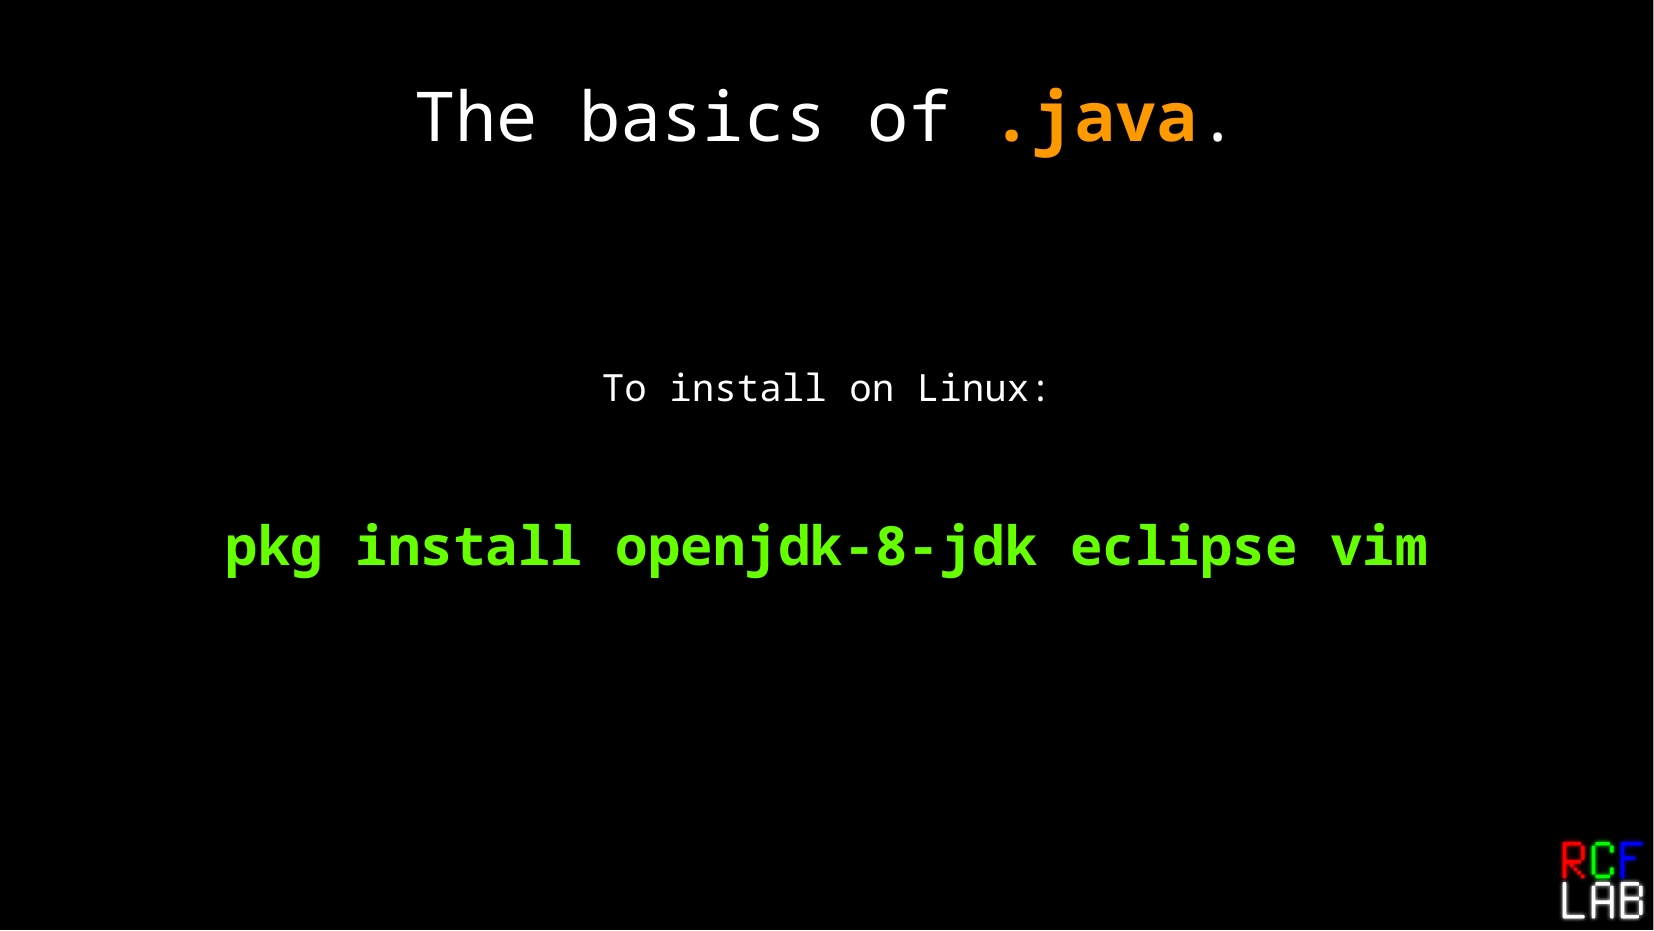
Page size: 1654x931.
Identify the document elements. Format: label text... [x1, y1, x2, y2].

picture [1559, 838, 1646, 922]
title The basics of .java. [82, 37, 1571, 193]
list To install on Linux: pkg install openjdk-8-jdk eclipse vim [115, 287, 1539, 643]
